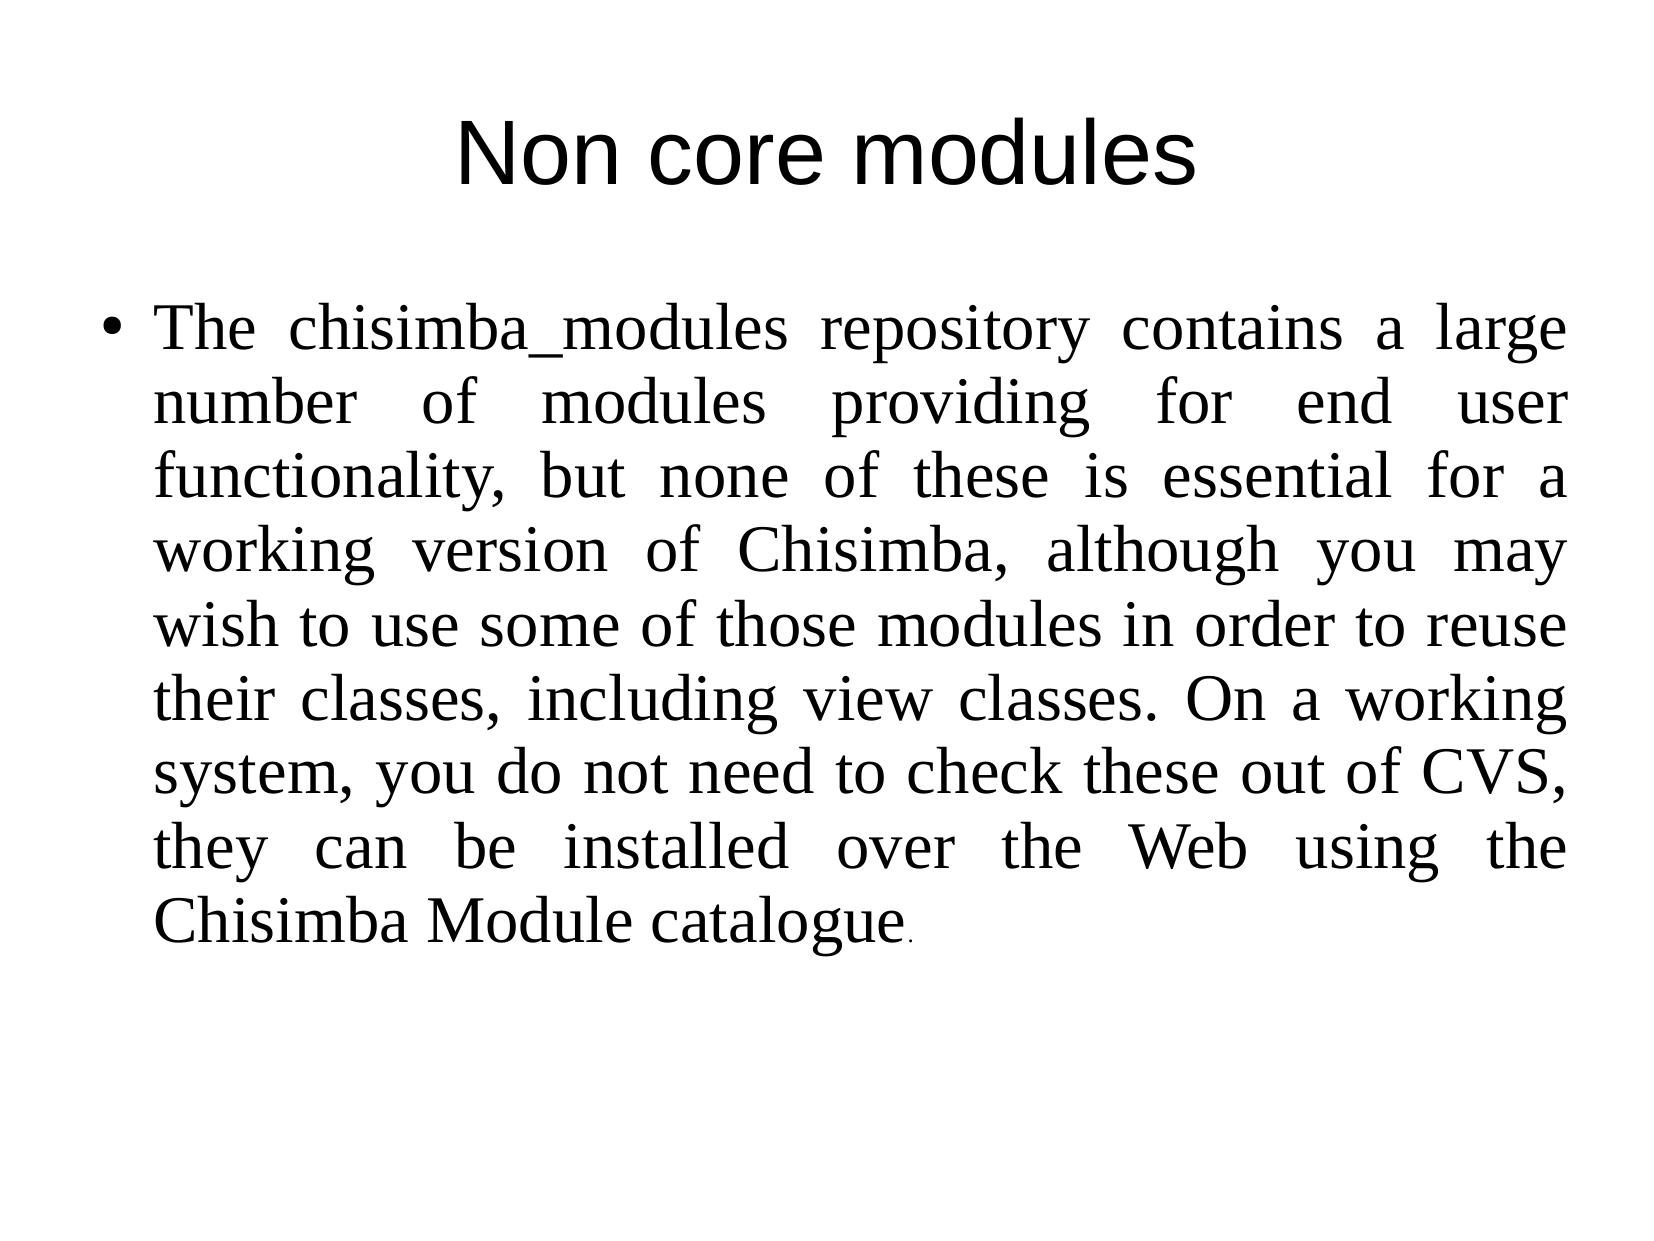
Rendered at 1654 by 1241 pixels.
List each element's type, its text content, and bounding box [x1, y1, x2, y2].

title Non core modules [82, 56, 1571, 250]
list The chisimba_modules repository contains a large number of modules providing for end user functionality, but none of these is essential for a working version of Chisimba, although you may wish to use some of those modules in order to reuse their classes, including view classes. On a working system, you do not need to check these out of CVS, they can be installed over the Web using the Chisimba Module catalogue. [82, 290, 1571, 1109]
